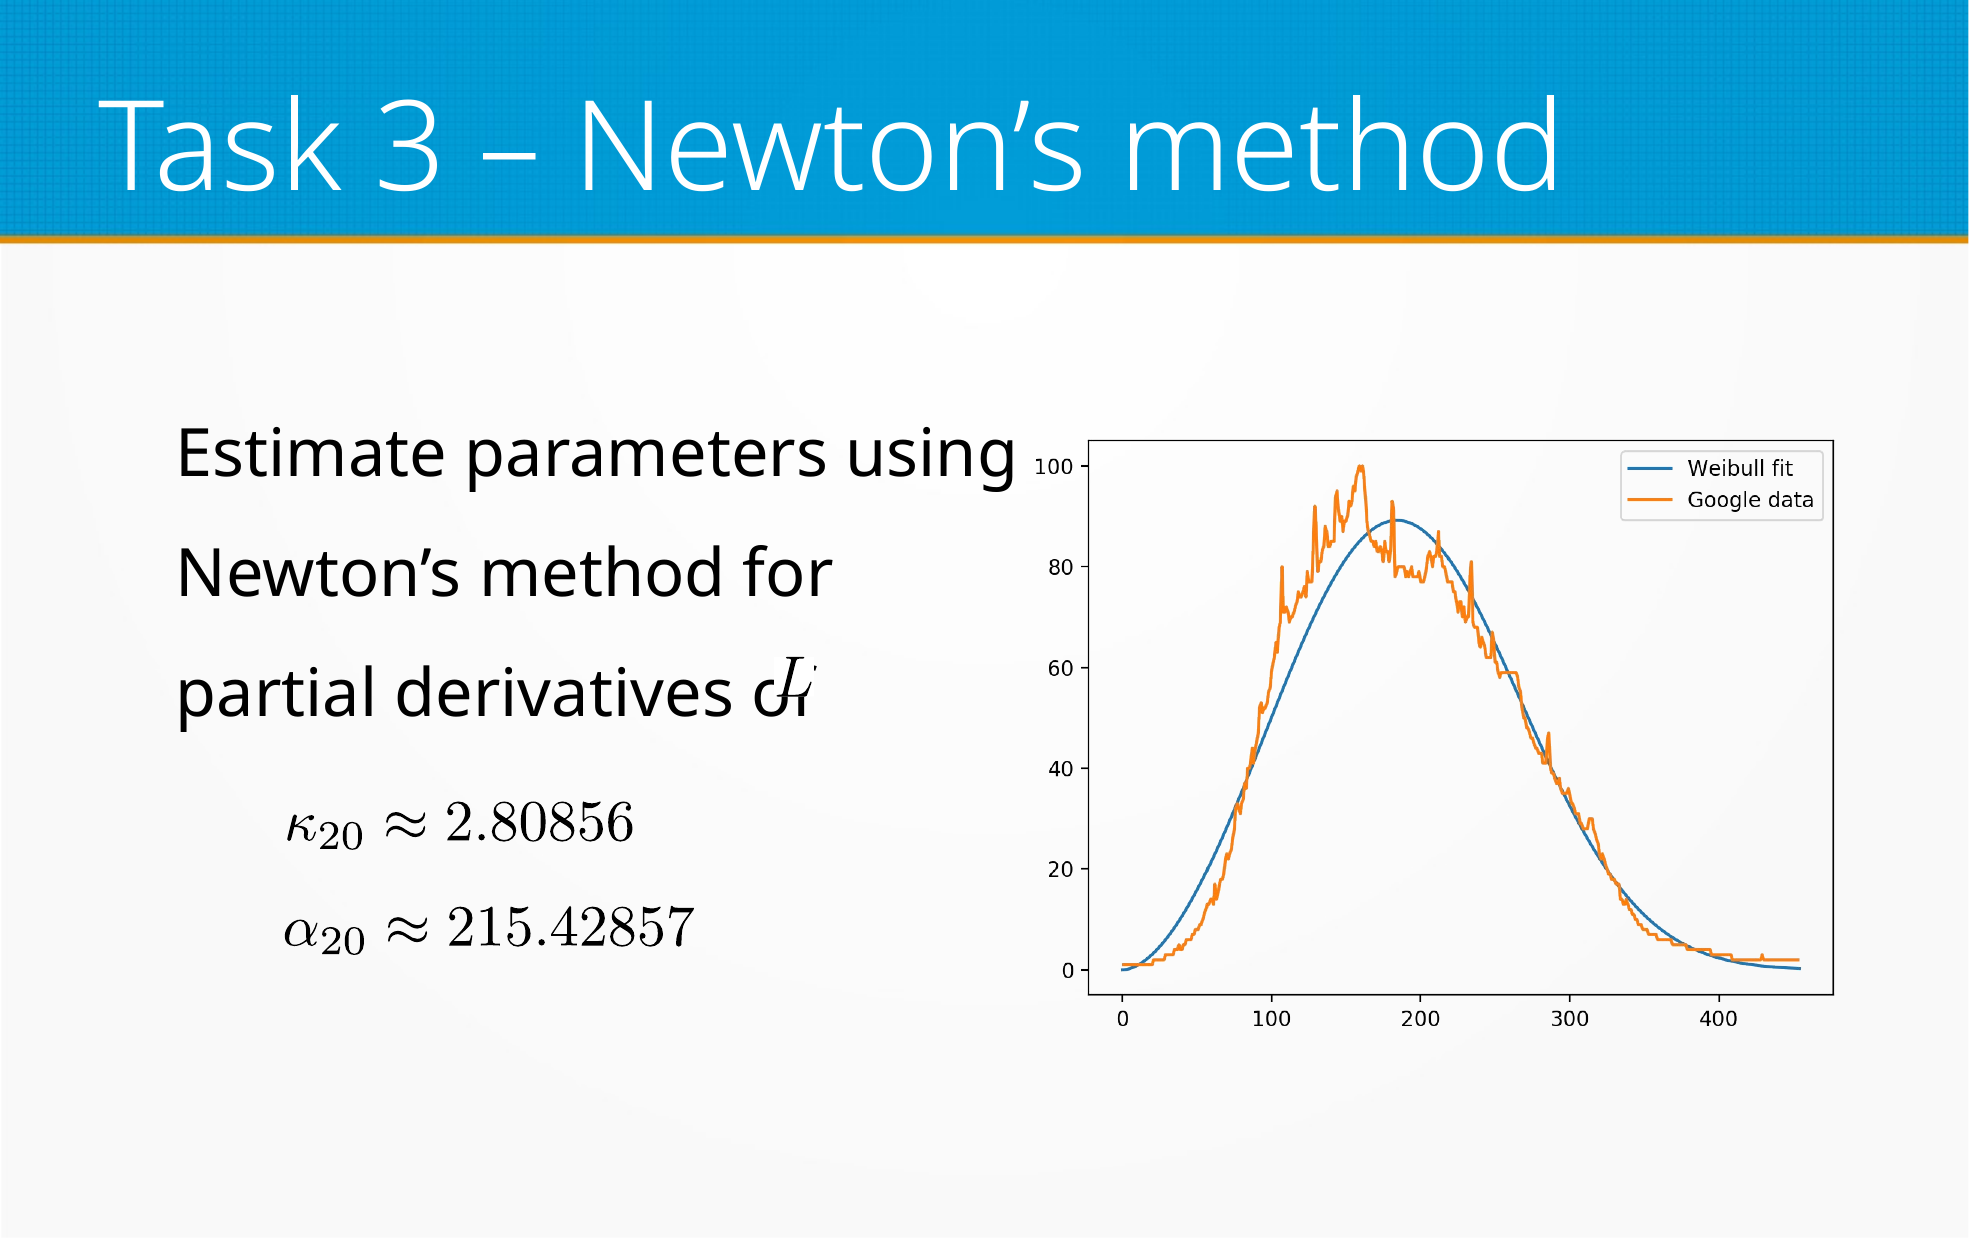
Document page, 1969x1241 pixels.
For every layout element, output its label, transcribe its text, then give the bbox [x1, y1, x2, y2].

picture [0, 233, 1969, 1241]
text_box [284, 801, 635, 850]
text_box [282, 905, 695, 955]
list Estimate parameters using Newton’s method for partial derivatives of [175, 405, 1938, 1171]
text_box [774, 656, 814, 697]
title Task 3 – Newton’s method [98, 19, 1870, 227]
